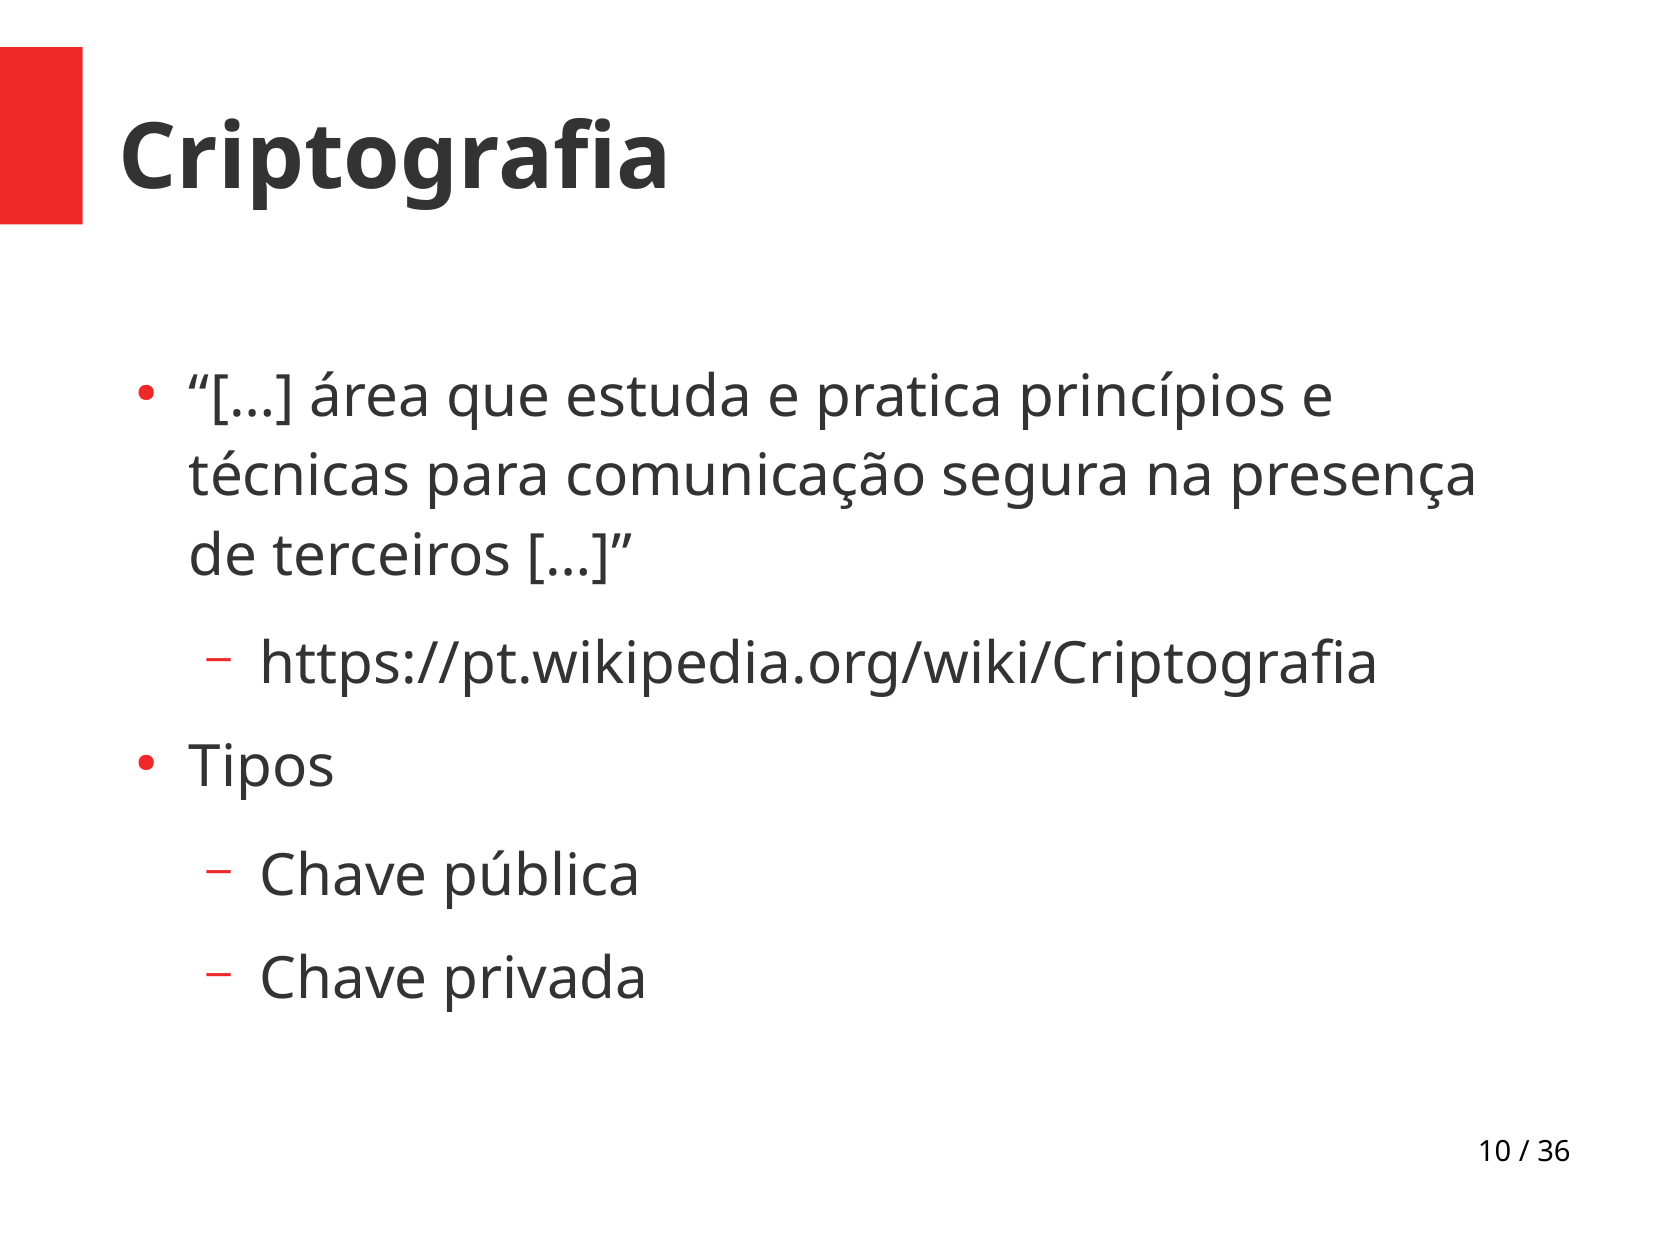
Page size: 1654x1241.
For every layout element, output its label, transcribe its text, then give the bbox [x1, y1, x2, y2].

title Criptografia [118, 49, 1571, 257]
list “[…] área que estuda e pratica princípios e técnicas para comunicação segura na presença de terceiros […]” https://pt.wikipedia.org/wiki/Criptografia Tipos Chave pública Chave privada [118, 354, 1536, 1074]
